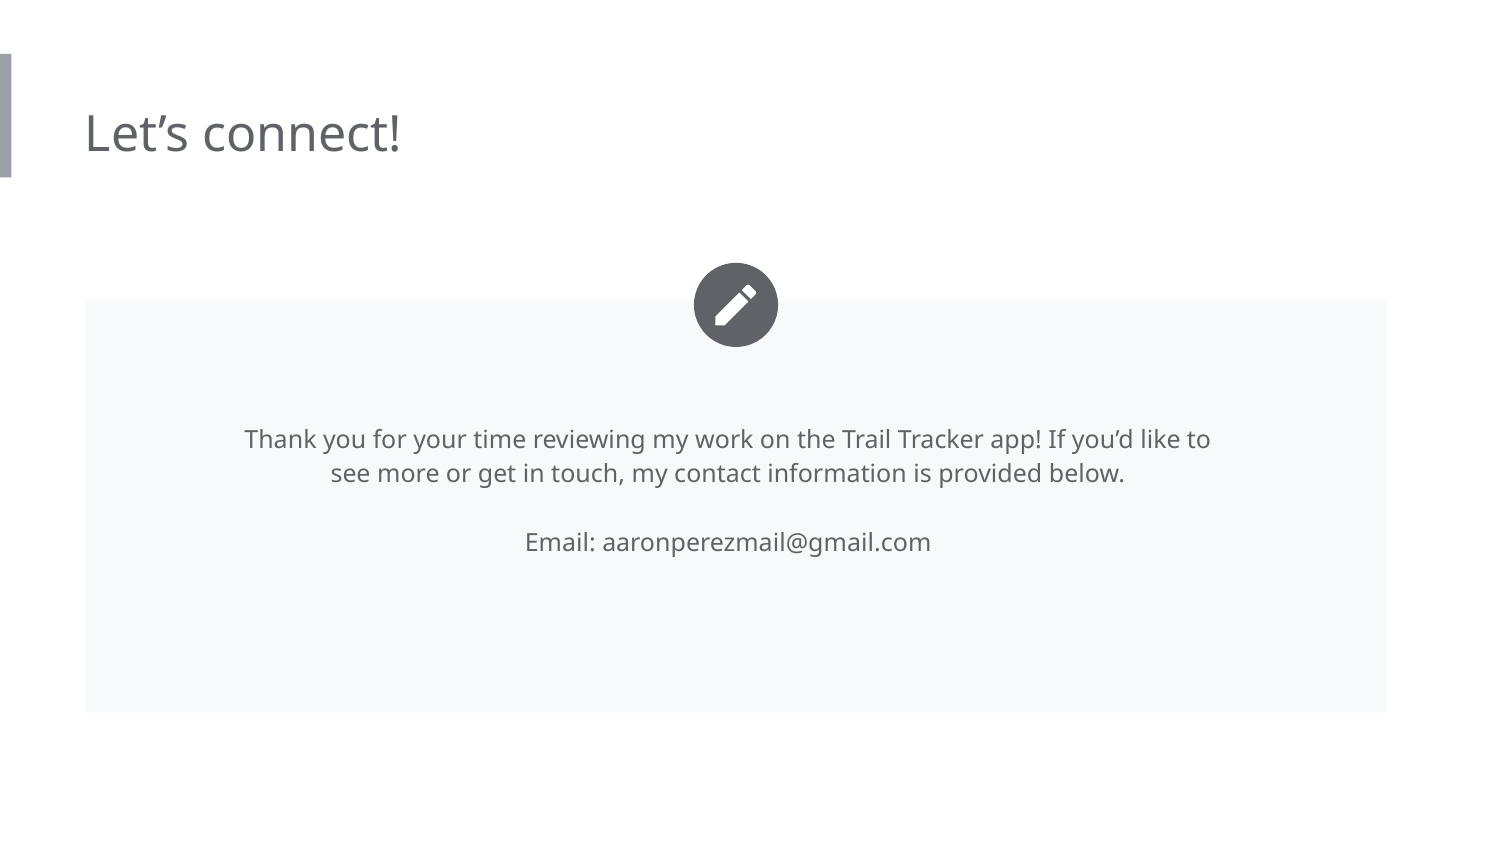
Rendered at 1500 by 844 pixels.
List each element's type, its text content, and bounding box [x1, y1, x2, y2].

text_box [84, 262, 1388, 713]
text_box Let’s connect! [84, 85, 894, 176]
text_box Thank you for your time reviewing my work on the Trail Tracker app! If you’d like to see more or get in touch, my contact information is provided below. Email: aaronperezmail@gmail.com [150, 403, 1322, 607]
